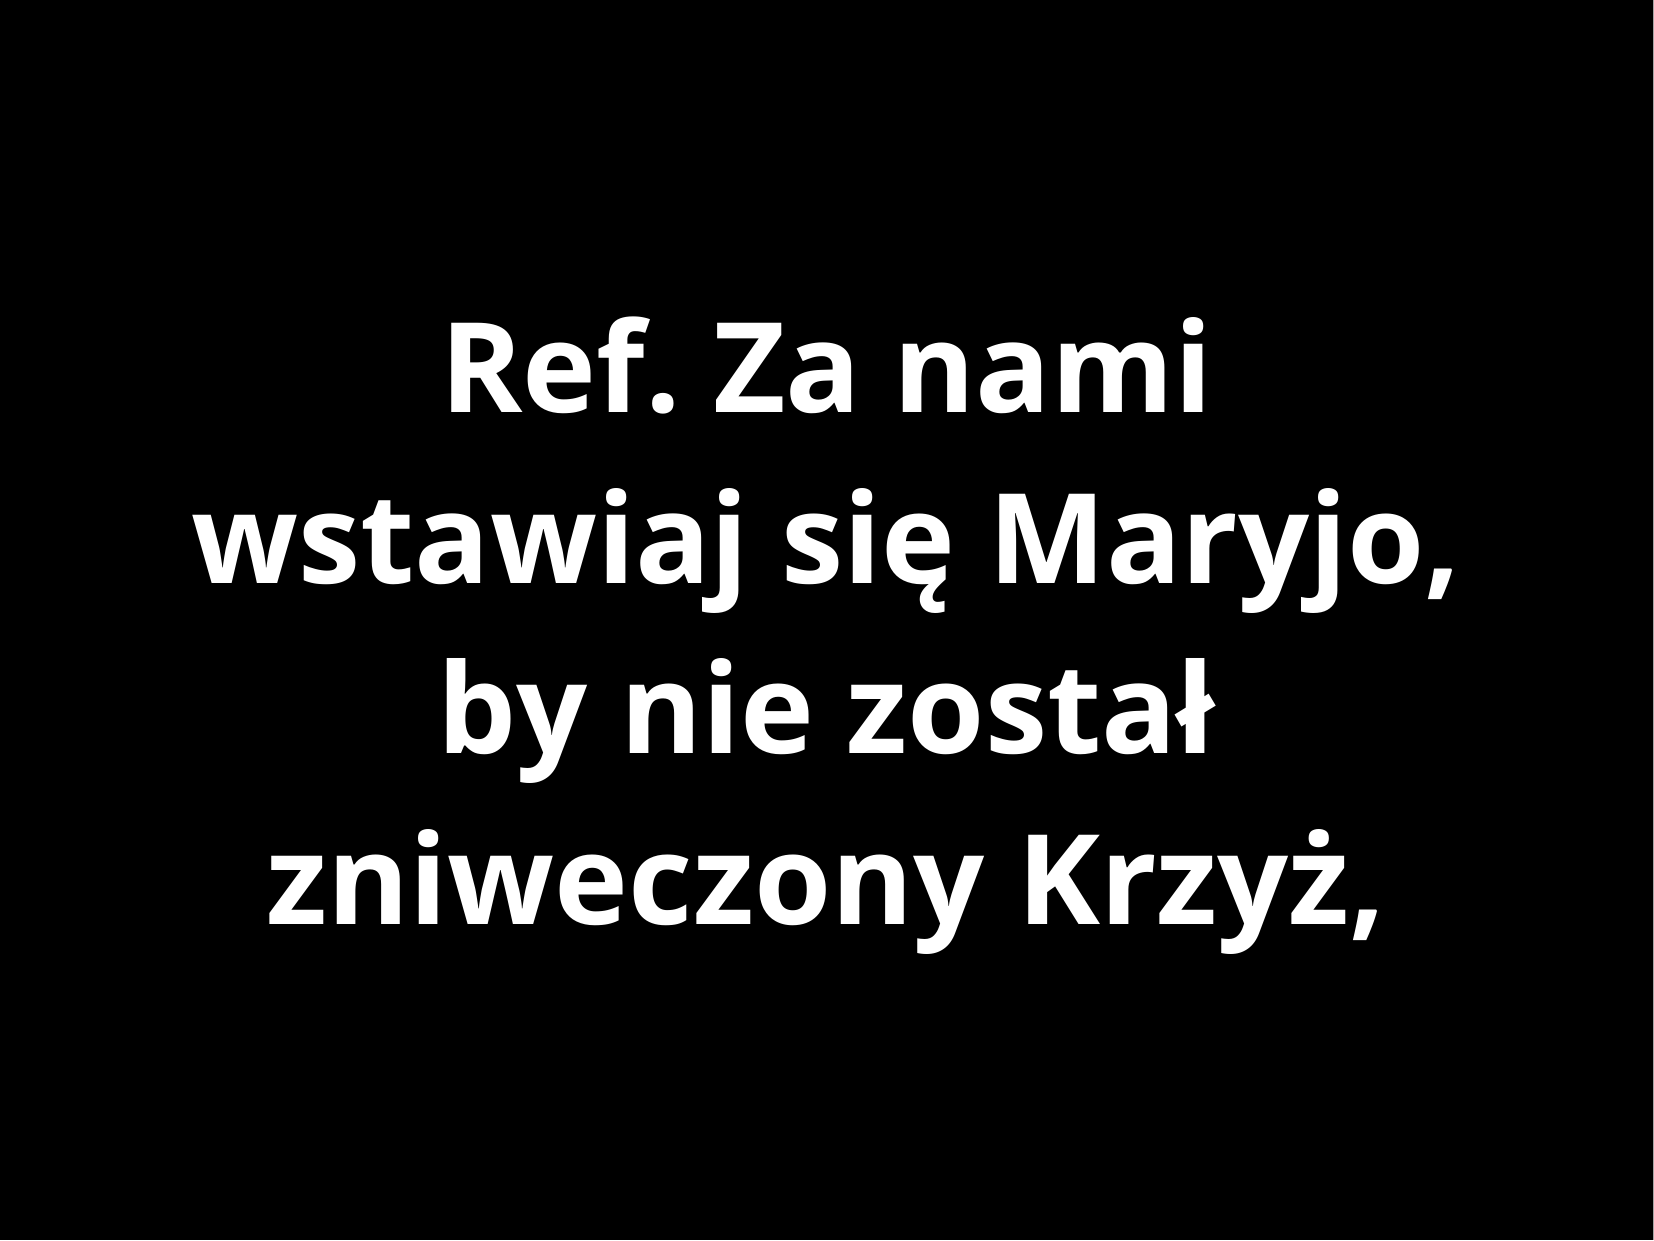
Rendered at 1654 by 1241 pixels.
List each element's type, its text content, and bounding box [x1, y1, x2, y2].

subtitle Ref. Za nami wstawiaj się Maryjo, by nie został zniweczony Krzyż, [0, 0, 1654, 1241]
